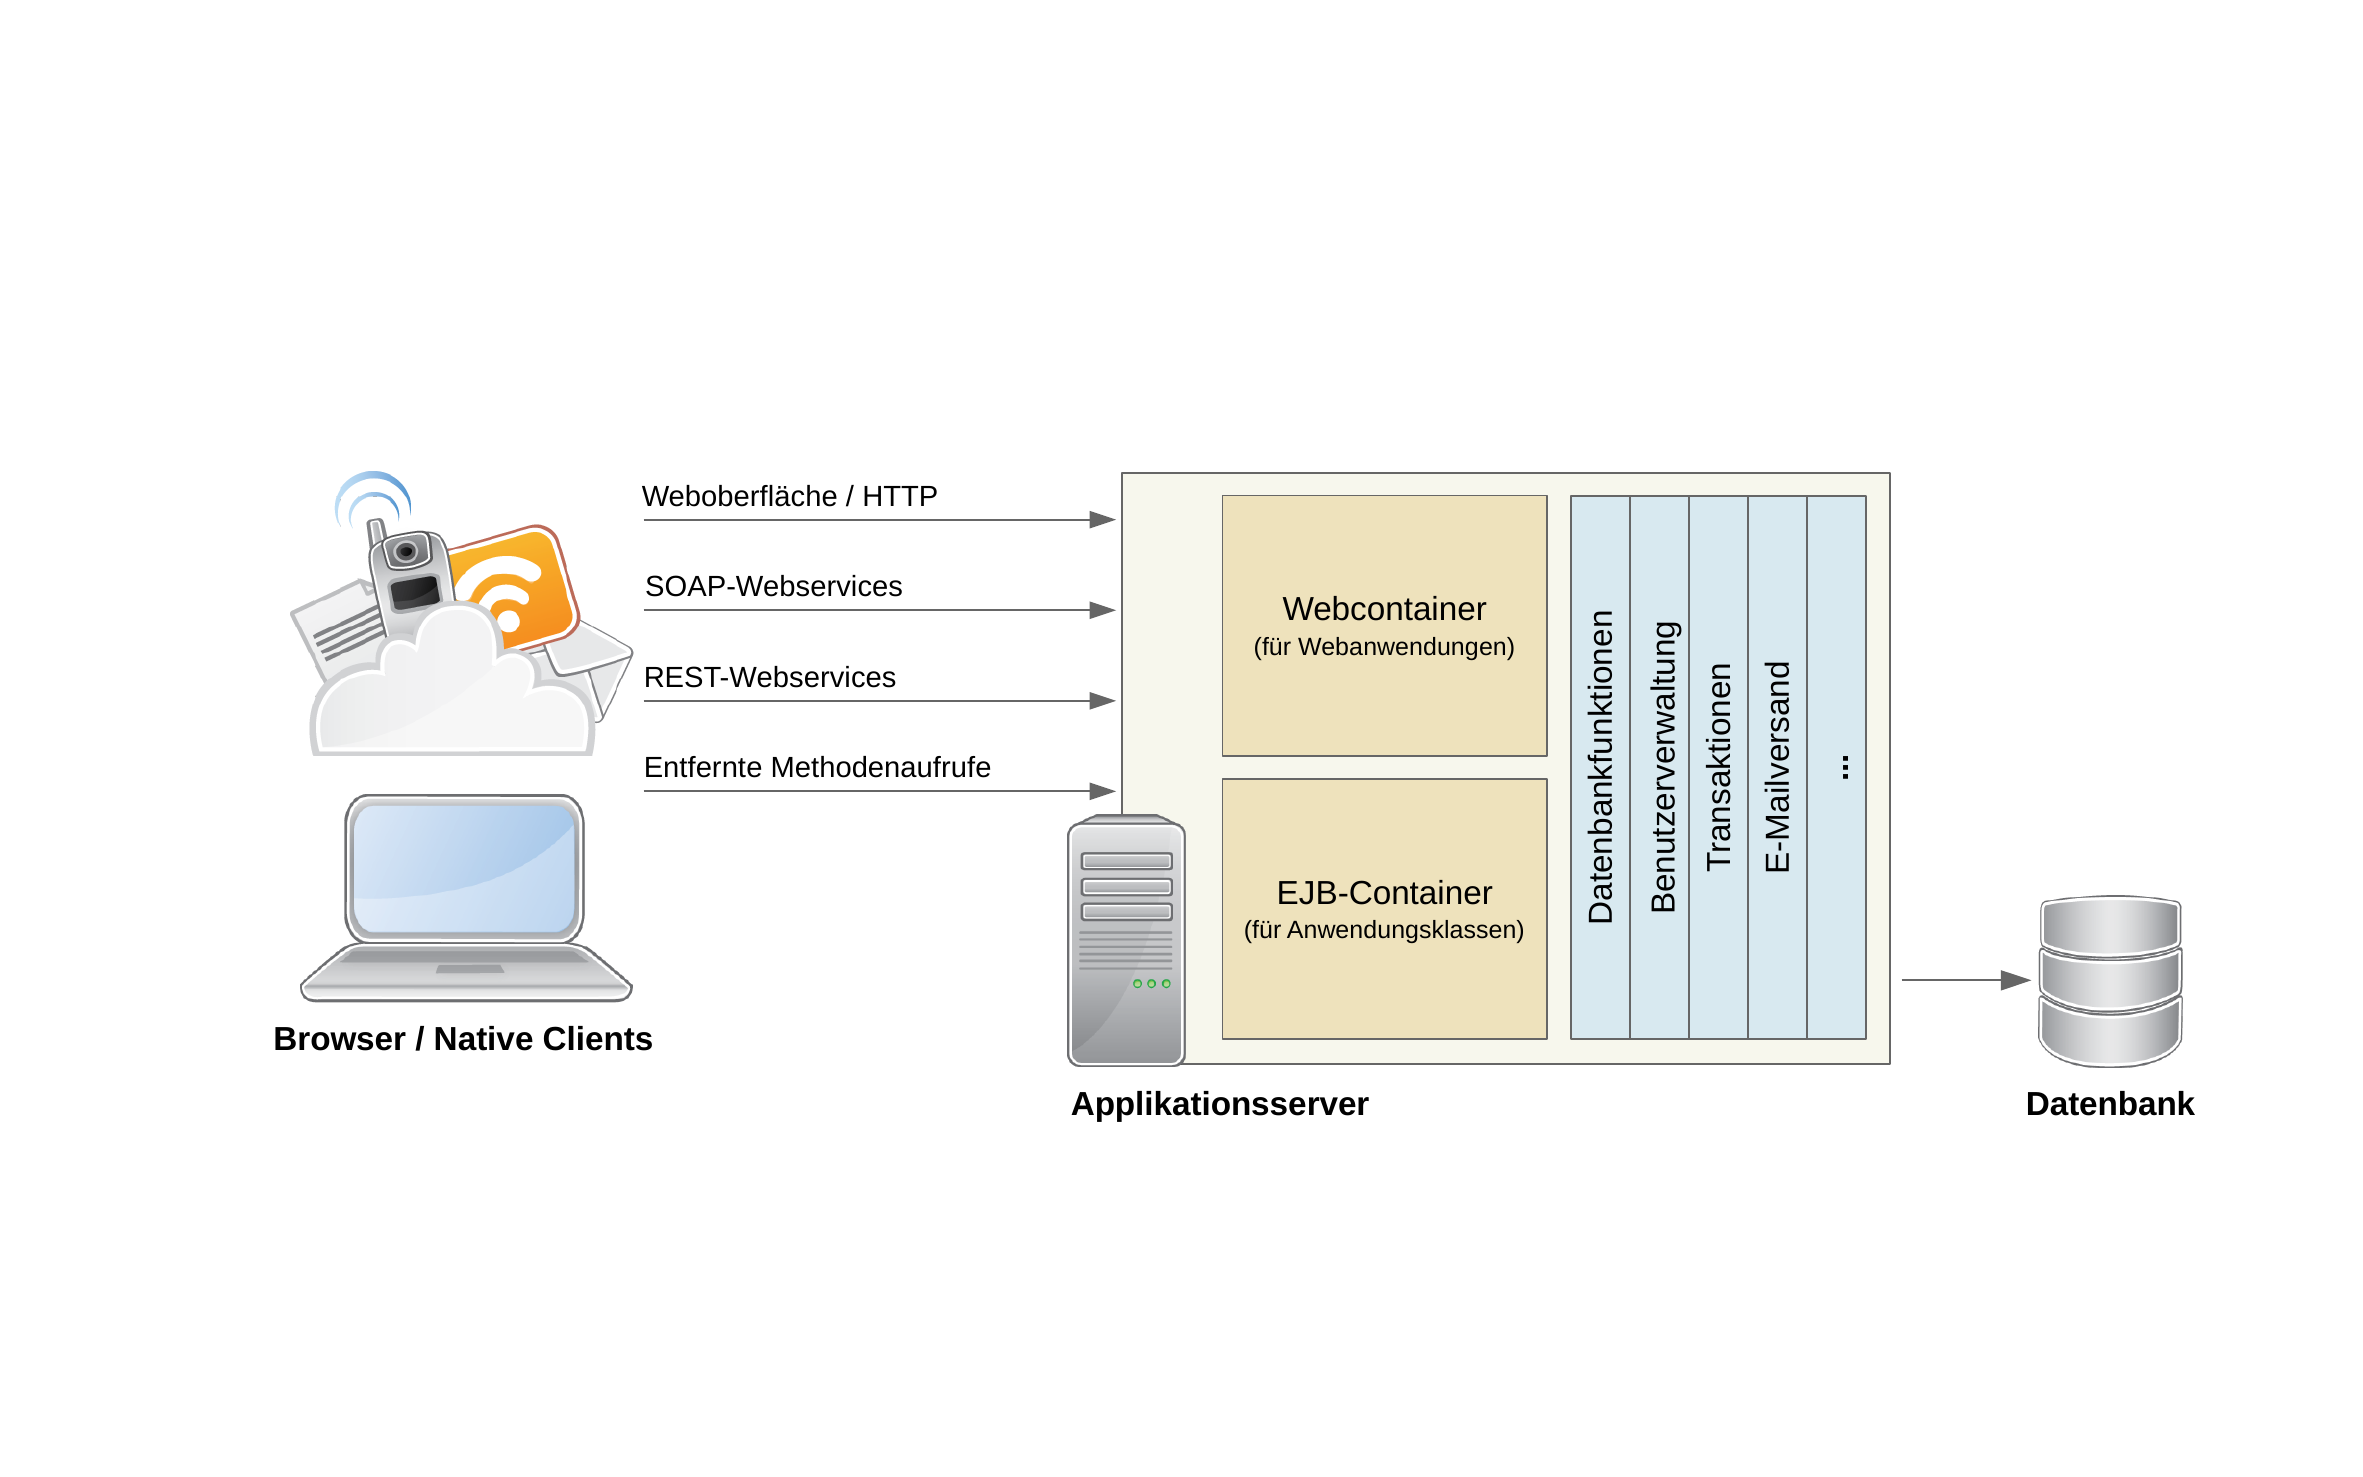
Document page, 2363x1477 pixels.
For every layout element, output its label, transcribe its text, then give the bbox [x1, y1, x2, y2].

text_box EJB-Container (für Anwendungsklassen) [1222, 778, 1548, 1040]
text_box SOAP-Webservices [645, 562, 904, 611]
text_box E-Mailversand [1751, 496, 1804, 1040]
text_box Weboberfläche / HTTP [642, 472, 939, 521]
text_box Datenbankfunktionen [1574, 496, 1627, 1040]
picture [1067, 814, 1186, 1067]
picture [285, 779, 647, 1013]
text_box Applikationsserver [1070, 1078, 1371, 1131]
text_box Entfernte Methodenaufrufe [643, 744, 993, 792]
text_box ... [1810, 496, 1863, 1040]
text_box REST-Webservices [643, 653, 898, 702]
text_box Browser / Native Clients [273, 1013, 654, 1066]
text_box Benutzerverwaltung [1637, 496, 1689, 1040]
picture [2038, 895, 2183, 1068]
text_box Datenbank [2025, 1078, 2196, 1131]
picture [290, 471, 642, 756]
text_box [1122, 473, 1890, 1064]
text_box Transaktionen [1692, 496, 1745, 1040]
text_box Webcontainer (für Webanwendungen) [1222, 495, 1548, 756]
